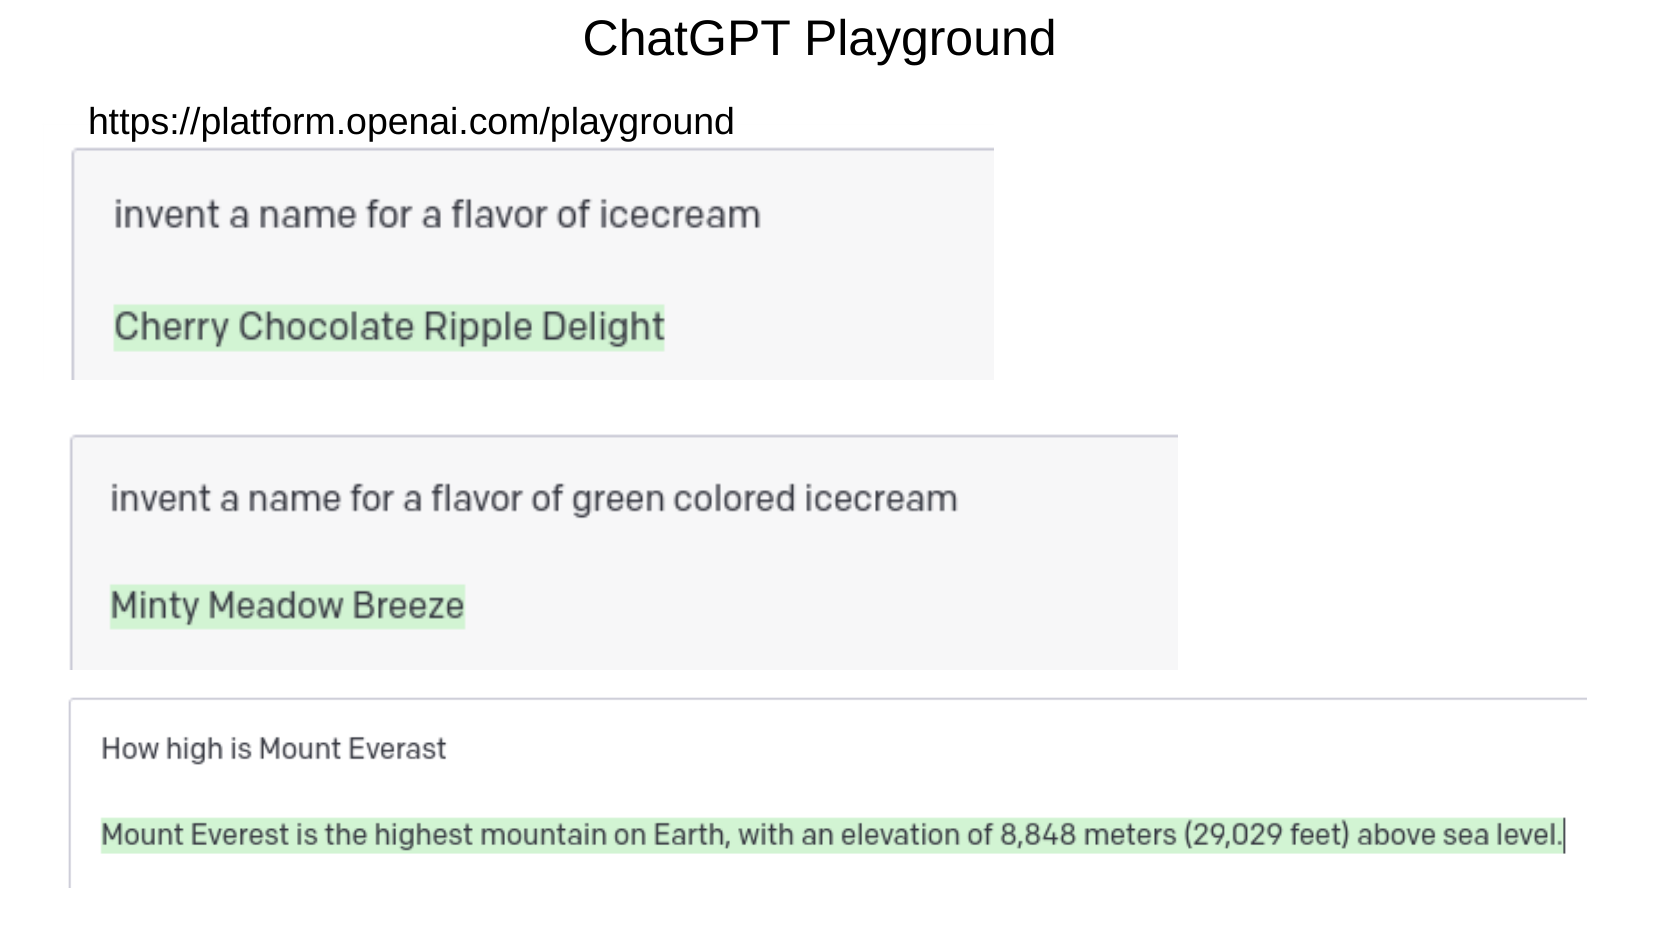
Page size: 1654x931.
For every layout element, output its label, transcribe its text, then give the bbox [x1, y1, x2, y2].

picture [42, 123, 994, 380]
title ChatGPT Playground [82, 1, 1571, 76]
picture [55, 684, 1587, 888]
picture [53, 411, 1178, 670]
text_box https://platform.openai.com/playground [73, 93, 751, 151]
